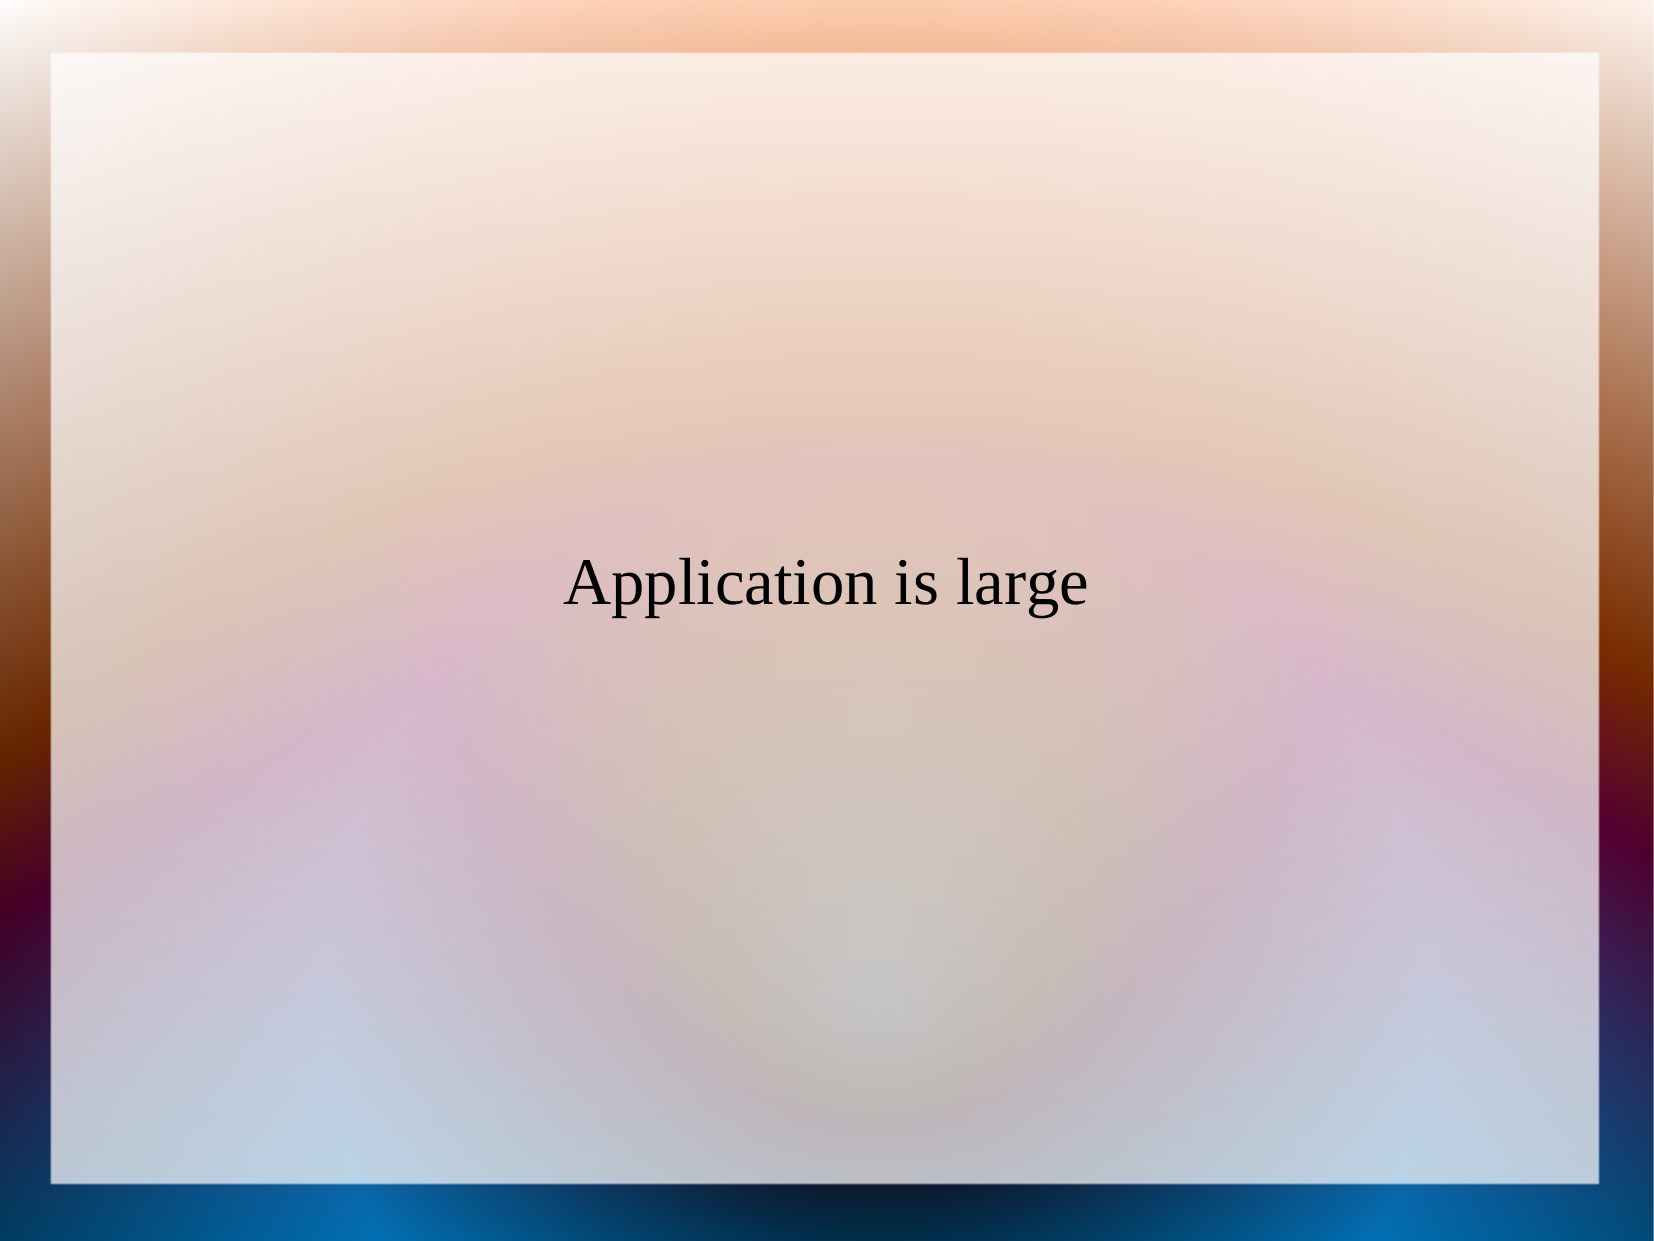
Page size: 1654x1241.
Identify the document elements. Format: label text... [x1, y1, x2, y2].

subtitle Application is large [82, 55, 1571, 1109]
picture [0, 0, 1654, 1241]
